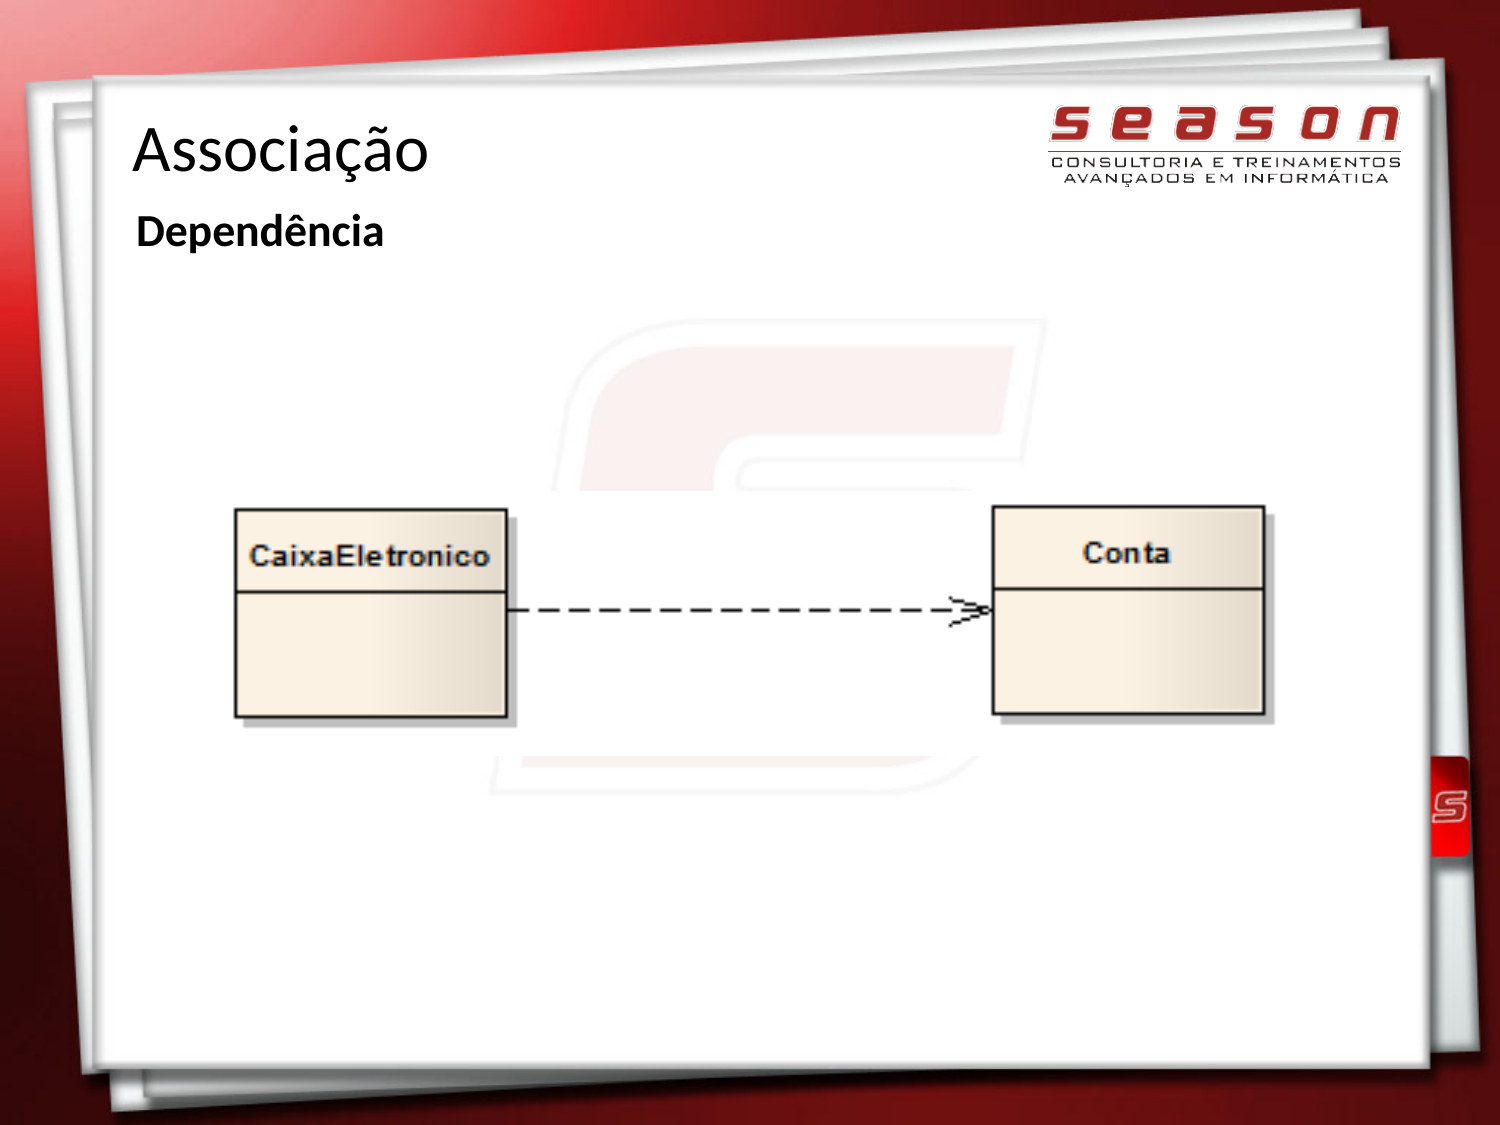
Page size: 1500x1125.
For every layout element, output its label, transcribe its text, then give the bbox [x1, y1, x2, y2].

picture [0, 0, 1500, 1125]
text_box Dependência [119, 200, 1240, 256]
title Associação [118, 33, 1394, 257]
